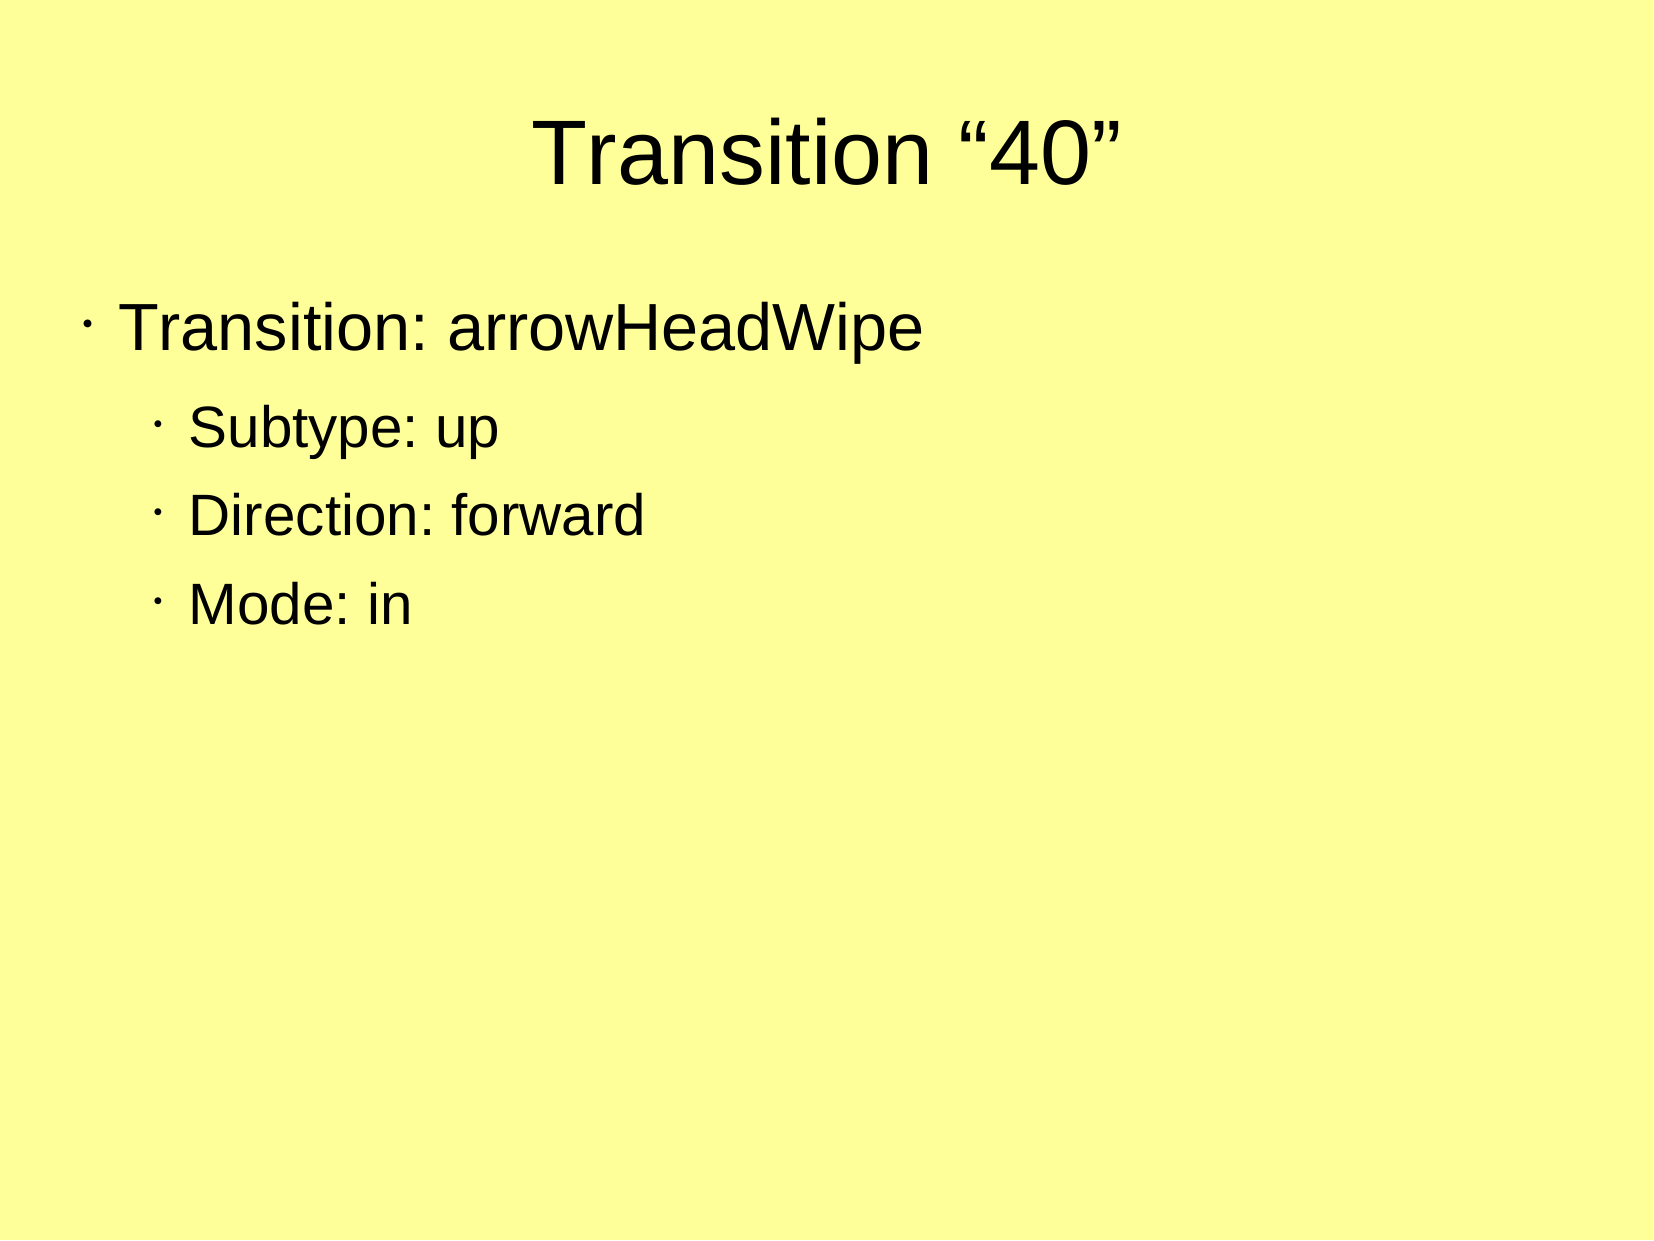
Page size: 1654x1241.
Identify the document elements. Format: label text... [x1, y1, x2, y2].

list Transition: arrowHeadWipe Subtype: up Direction: forward Mode: in [82, 290, 1571, 1080]
title Transition “40” [82, 49, 1571, 257]
